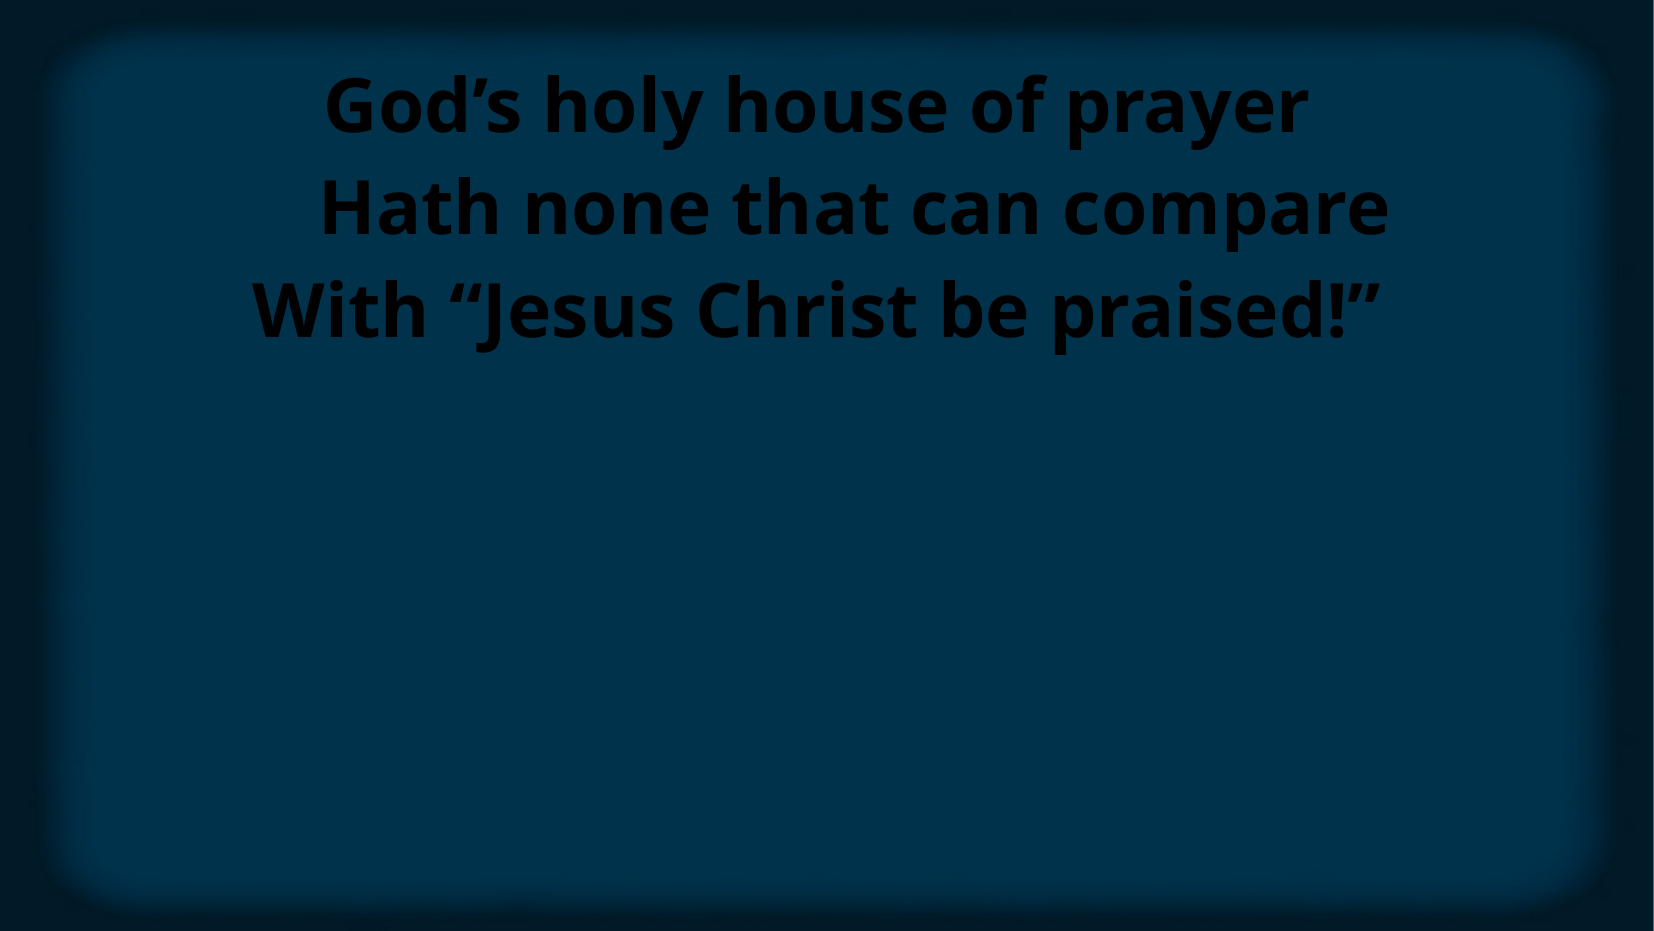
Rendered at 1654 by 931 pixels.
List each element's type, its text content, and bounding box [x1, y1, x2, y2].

picture [0, 0, 1654, 931]
text_box God’s holy house of prayer Hath none that can compare With “Jesus Christ be praised!” [75, 45, 1561, 415]
